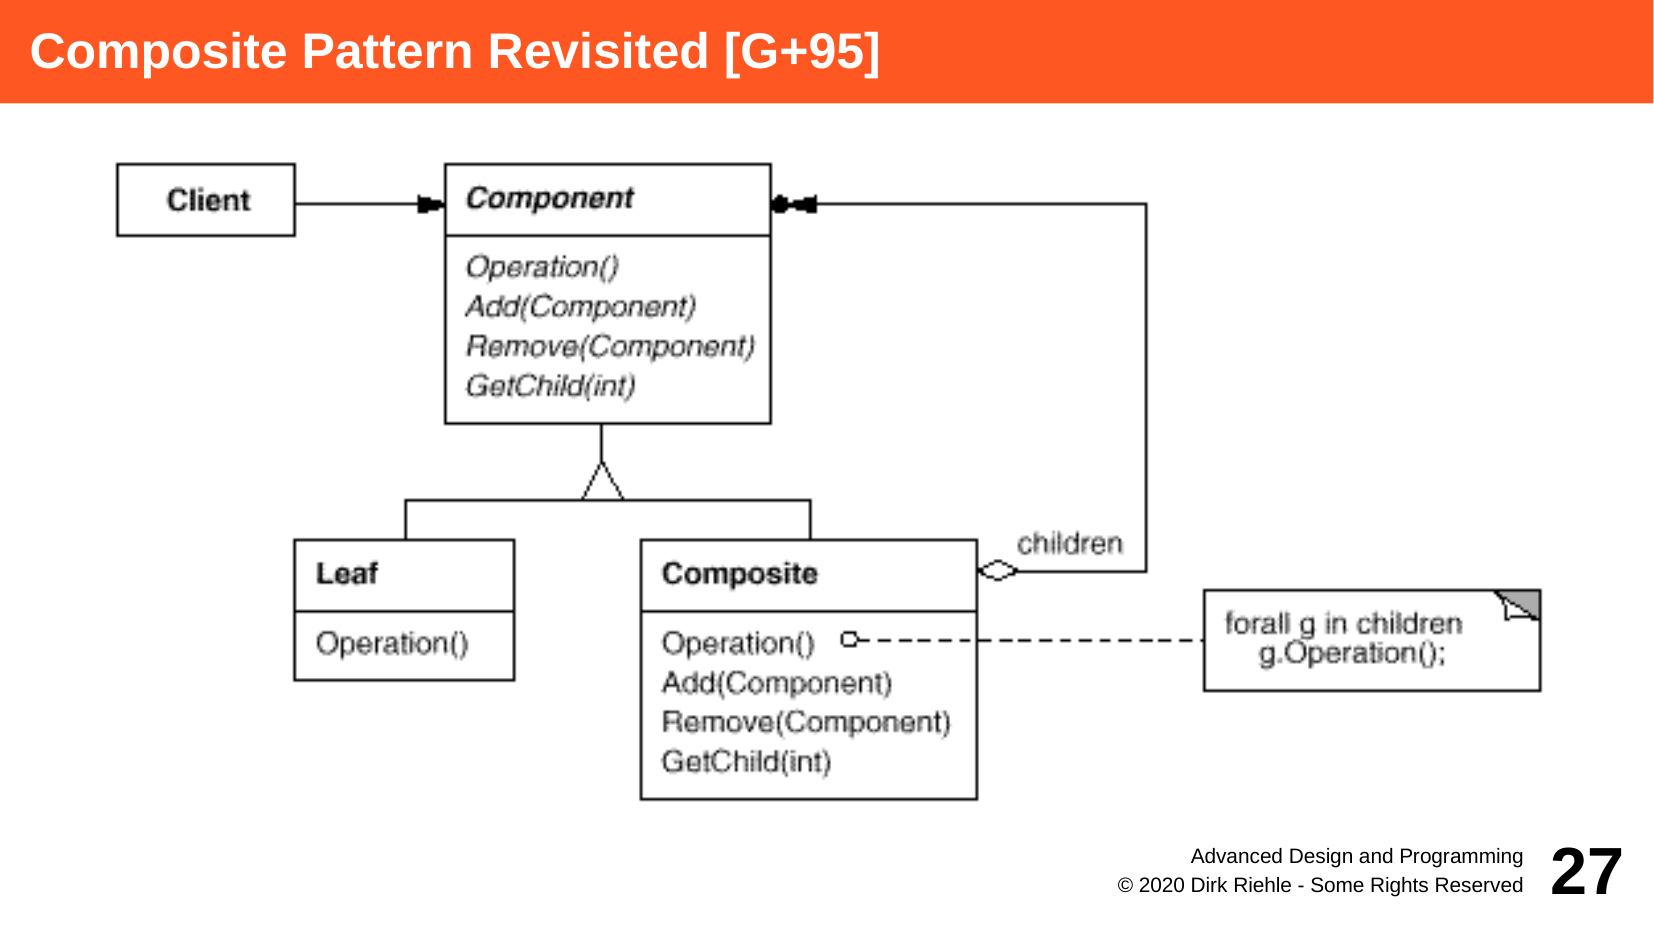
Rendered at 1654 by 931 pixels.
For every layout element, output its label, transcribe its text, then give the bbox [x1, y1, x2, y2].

picture [72, 132, 1582, 813]
title Composite Pattern Revisited [G+95] [0, 0, 1654, 104]
